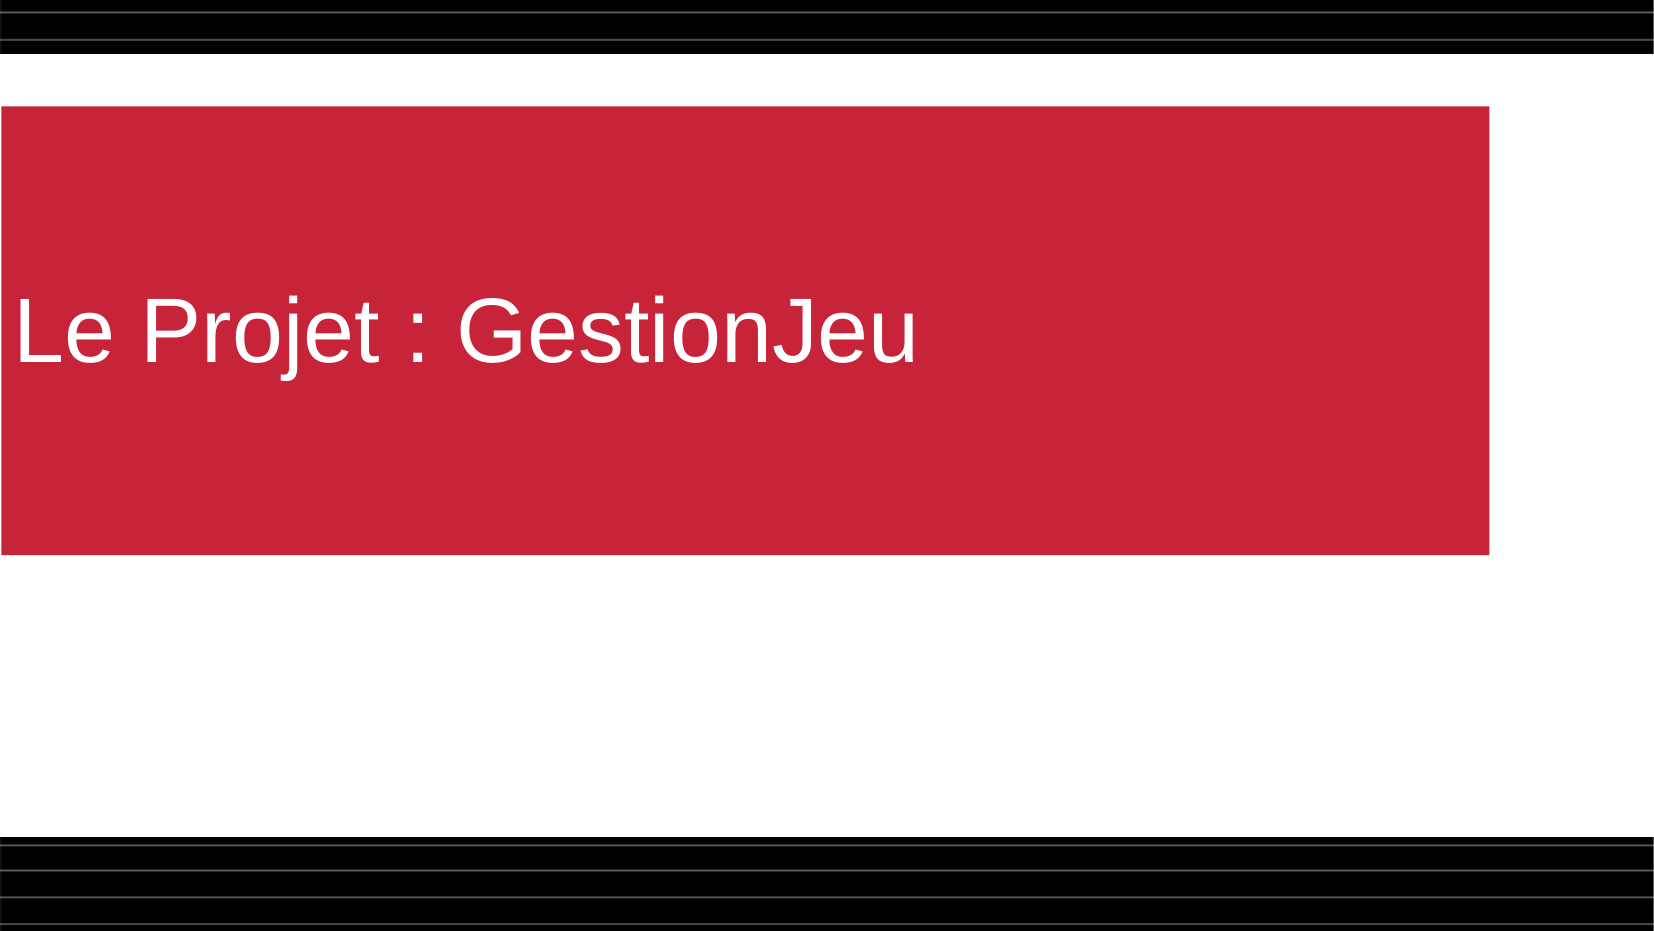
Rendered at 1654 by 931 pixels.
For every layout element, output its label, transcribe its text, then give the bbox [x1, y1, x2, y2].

picture [0, 0, 1654, 54]
picture [0, 837, 1654, 931]
title Le Projet : GestionJeu [1, 106, 1490, 556]
